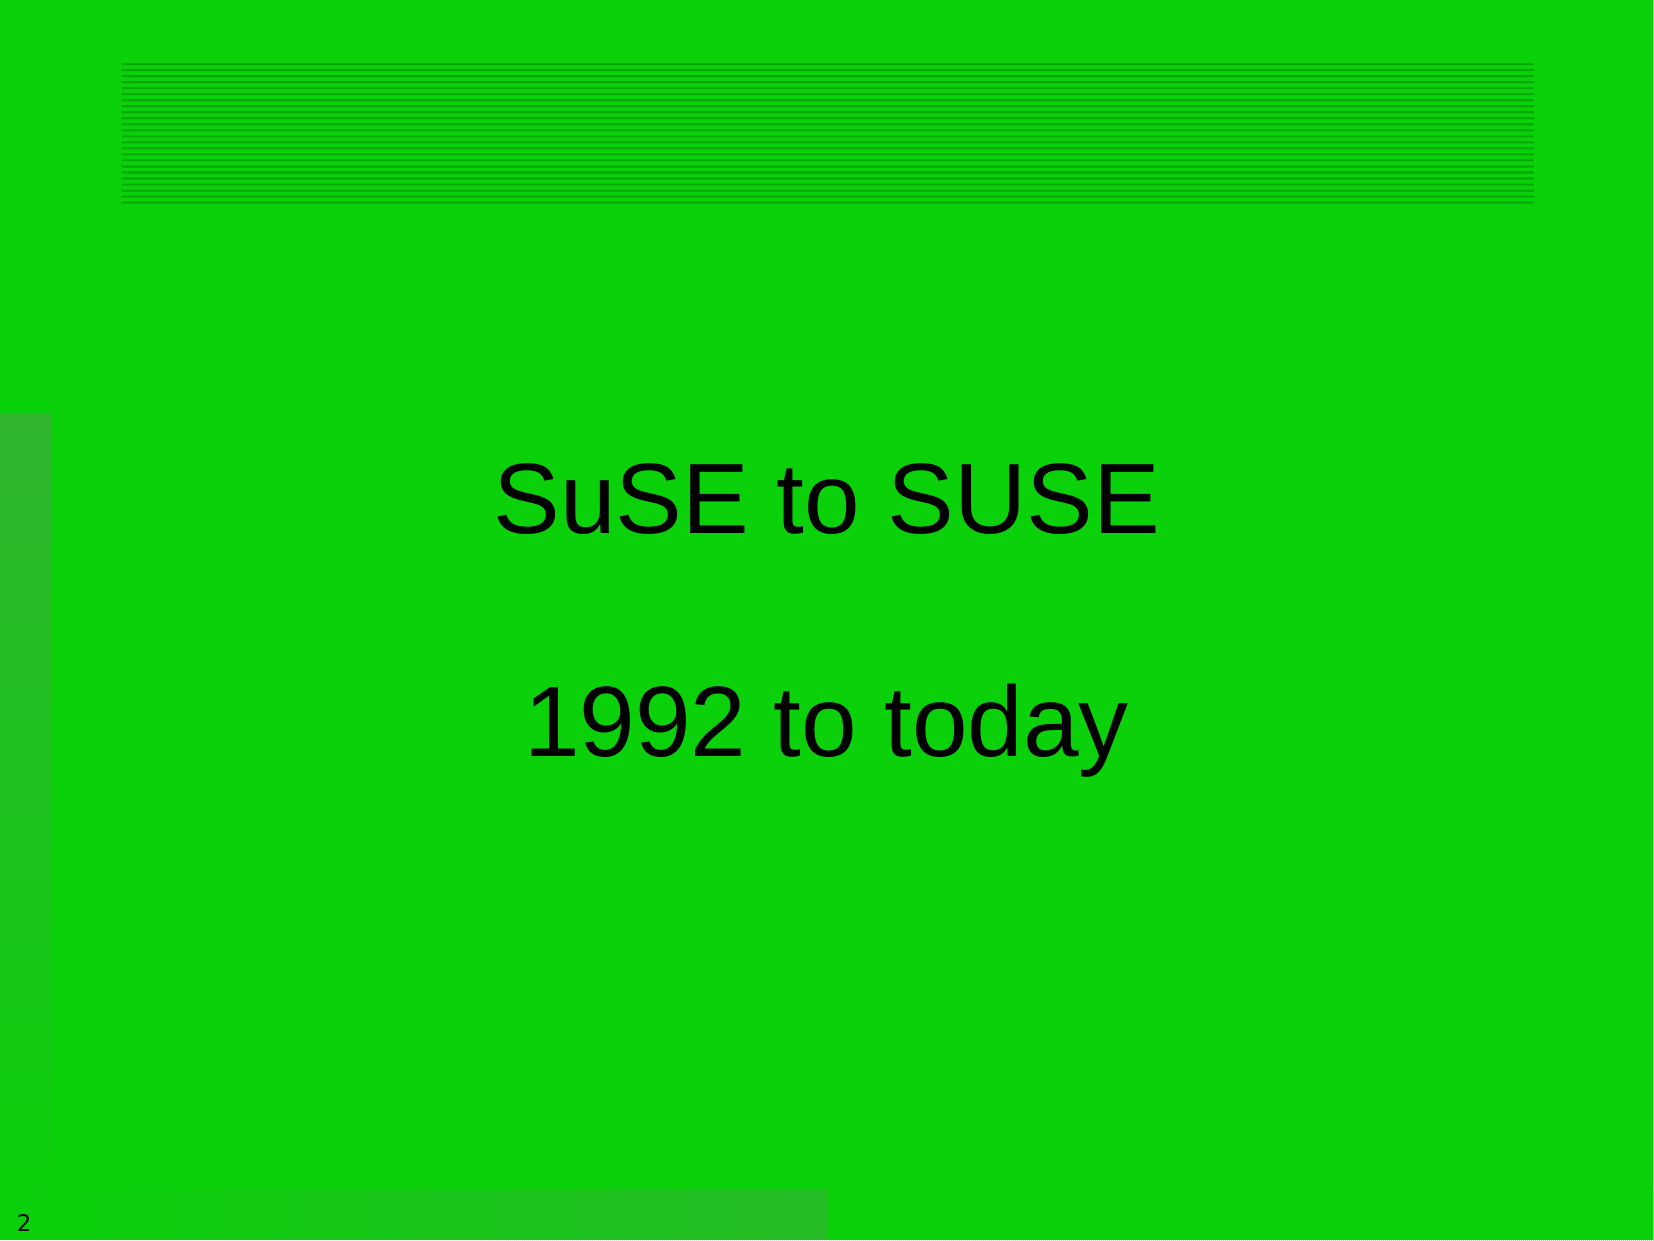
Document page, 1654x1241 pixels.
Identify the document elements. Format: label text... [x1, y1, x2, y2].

subtitle SuSE to SUSE 1992 to today [151, 56, 1503, 1165]
